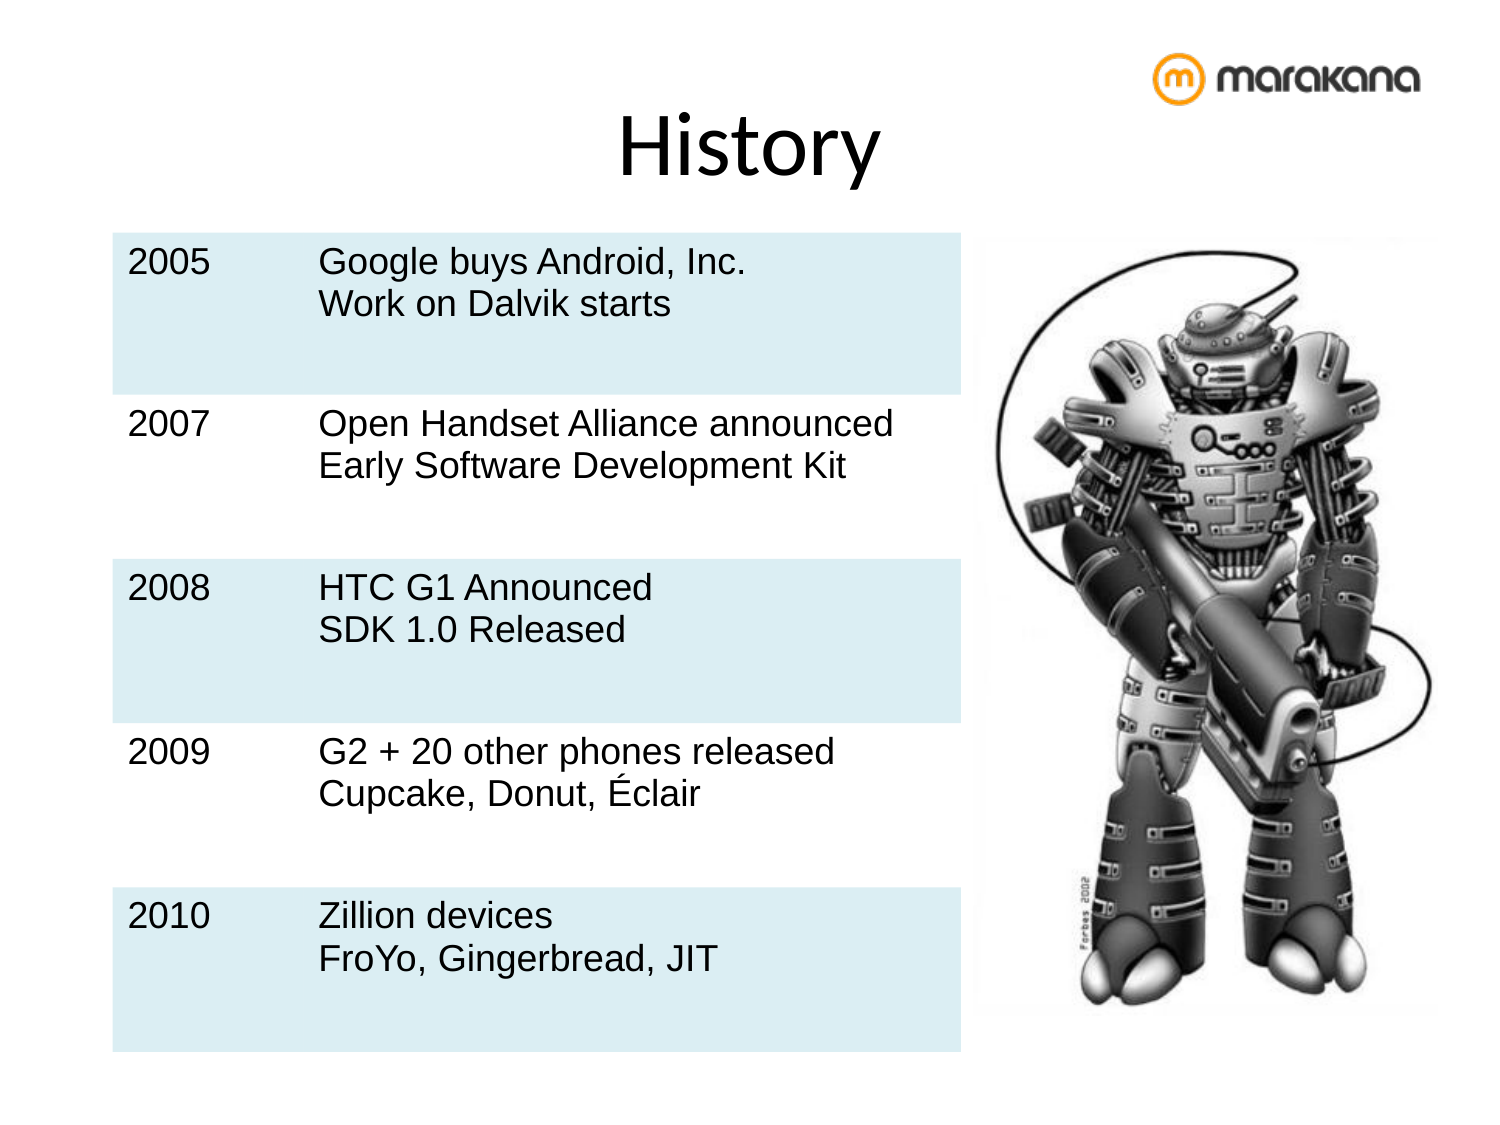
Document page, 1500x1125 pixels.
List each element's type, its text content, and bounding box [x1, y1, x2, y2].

table_cell Open Handset Alliance announced Early Software Development Kit [303, 395, 961, 559]
table_cell 2008 [113, 559, 303, 723]
title History [75, 45, 1425, 233]
table_cell G2 + 20 other phones released Cupcake, Donut, Éclair [303, 723, 961, 887]
table_header 2005 [113, 233, 303, 395]
table_cell 2007 [113, 395, 303, 559]
table_cell 2010 [113, 887, 303, 1052]
table_cell 2009 [113, 723, 303, 887]
table_header Google buys Android, Inc. Work on Dalvik starts [303, 233, 961, 395]
table_cell HTC G1 Announced SDK 1.0 Released [303, 559, 961, 723]
table_cell Zillion devices FroYo, Gingerbread, JIT [303, 887, 961, 1052]
picture [973, 237, 1438, 1016]
